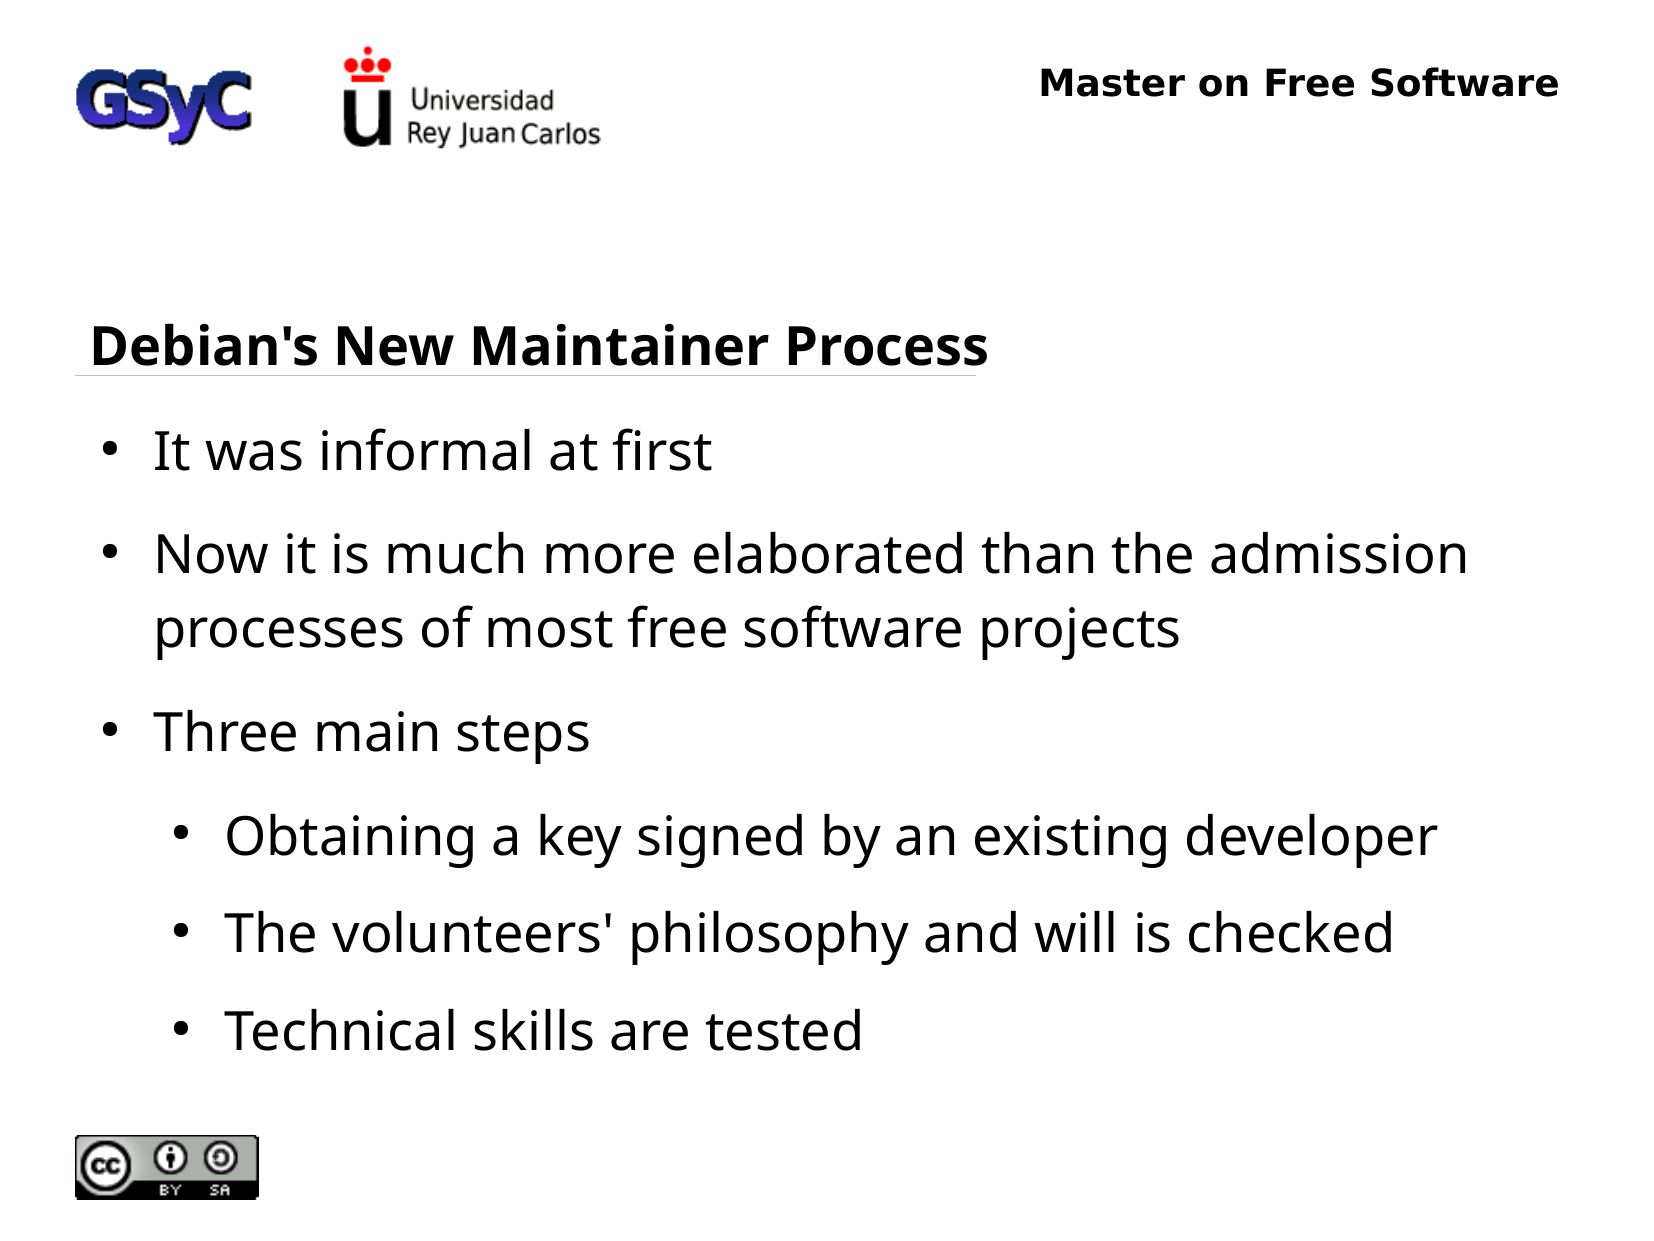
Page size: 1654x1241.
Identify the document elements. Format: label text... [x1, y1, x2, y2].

text_box Debian's New Maintainer Process [75, 300, 1538, 381]
picture [75, 1163, 259, 1200]
list It was informal at first Now it is much more elaborated than the admission processes of most free software projects Three main steps Obtaining a key signed by an existing developer The volunteers' philosophy and will is checked Technical skills are tested [82, 412, 1571, 1109]
text_box [75, 412, 1576, 1163]
picture [75, 46, 601, 150]
